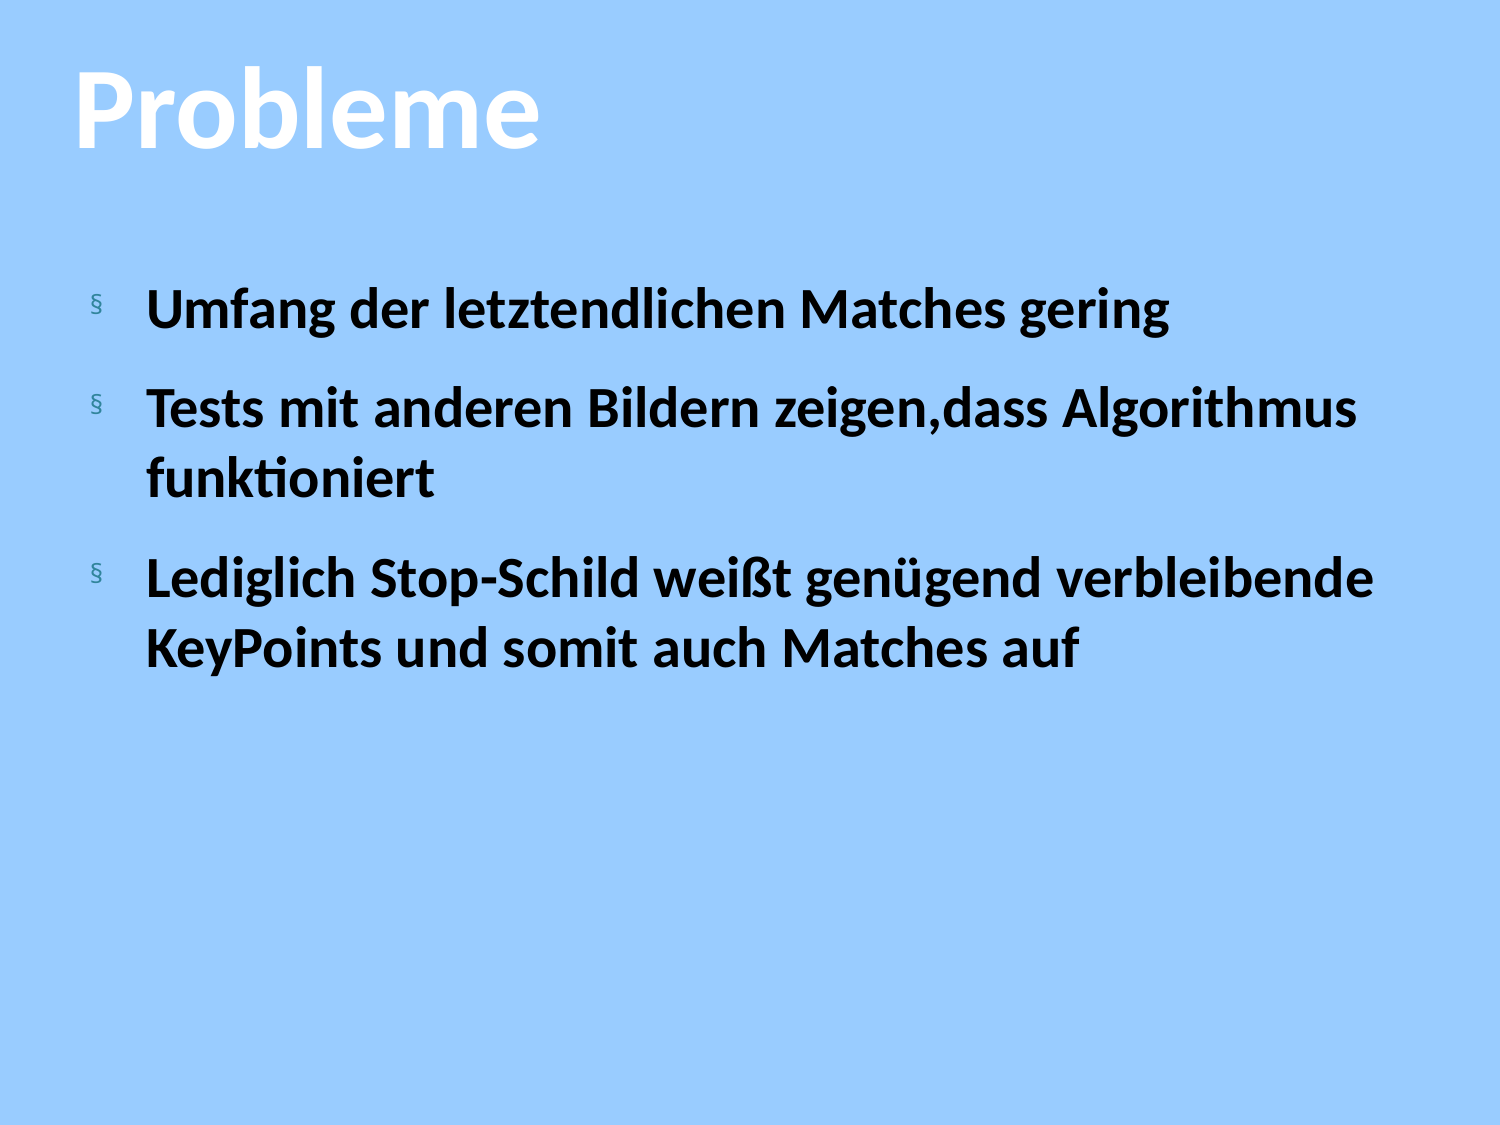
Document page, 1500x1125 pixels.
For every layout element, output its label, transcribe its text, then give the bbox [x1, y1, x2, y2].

title Probleme [73, 25, 1424, 214]
list Umfang der letztendlichen Matches gering Tests mit anderen Bildern zeigen,dass Algorithmus funktioniert Lediglich Stop-Schild weißt genügend verbleibende KeyPoints und somit auch Matches auf [75, 262, 1426, 1005]
